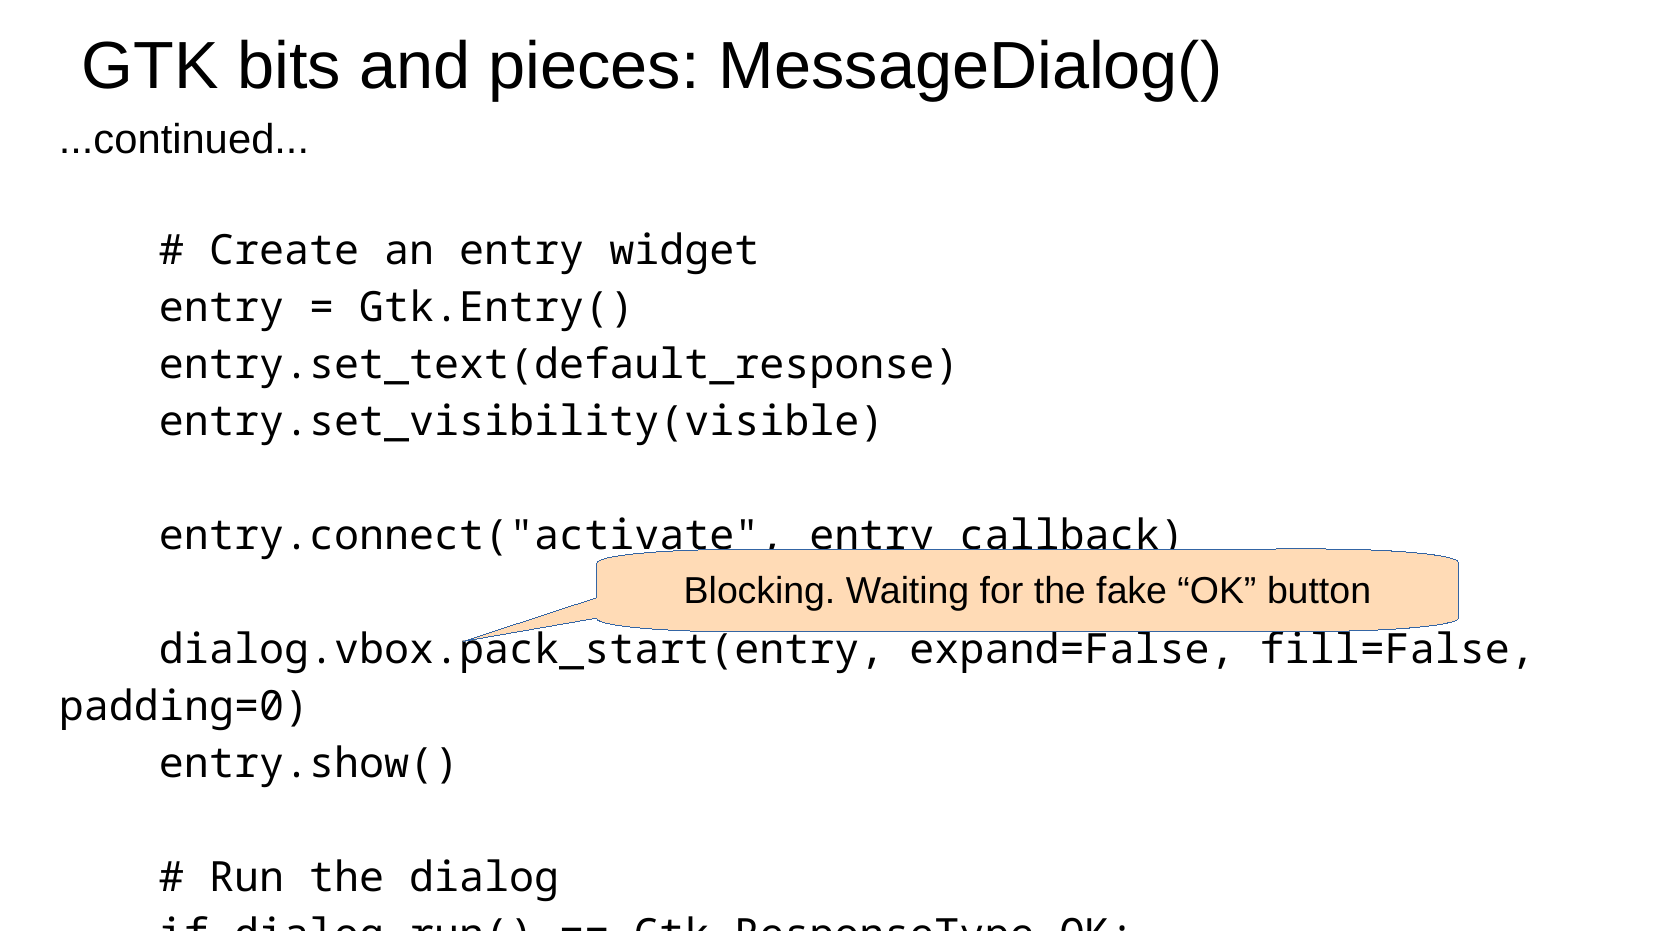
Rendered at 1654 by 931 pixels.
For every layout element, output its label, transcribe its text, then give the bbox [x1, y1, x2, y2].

subtitle ...continued... # Create an entry widget entry = Gtk.Entry() entry.set_text(default_response) entry.set_visibility(visible) entry.connect("activate", entry_callback) dialog.vbox.pack_start(entry, expand=False, fill=False, padding=0) entry.show() # Run the dialog if dialog.run() == Gtk.ResponseType.OK: text = entry.get_text() dialog.destroy() return text [59, 116, 1548, 861]
title GTK bits and pieces: MessageDialog() [81, 28, 1570, 104]
text_box Blocking. Waiting for the fake “OK” button [463, 548, 1459, 642]
